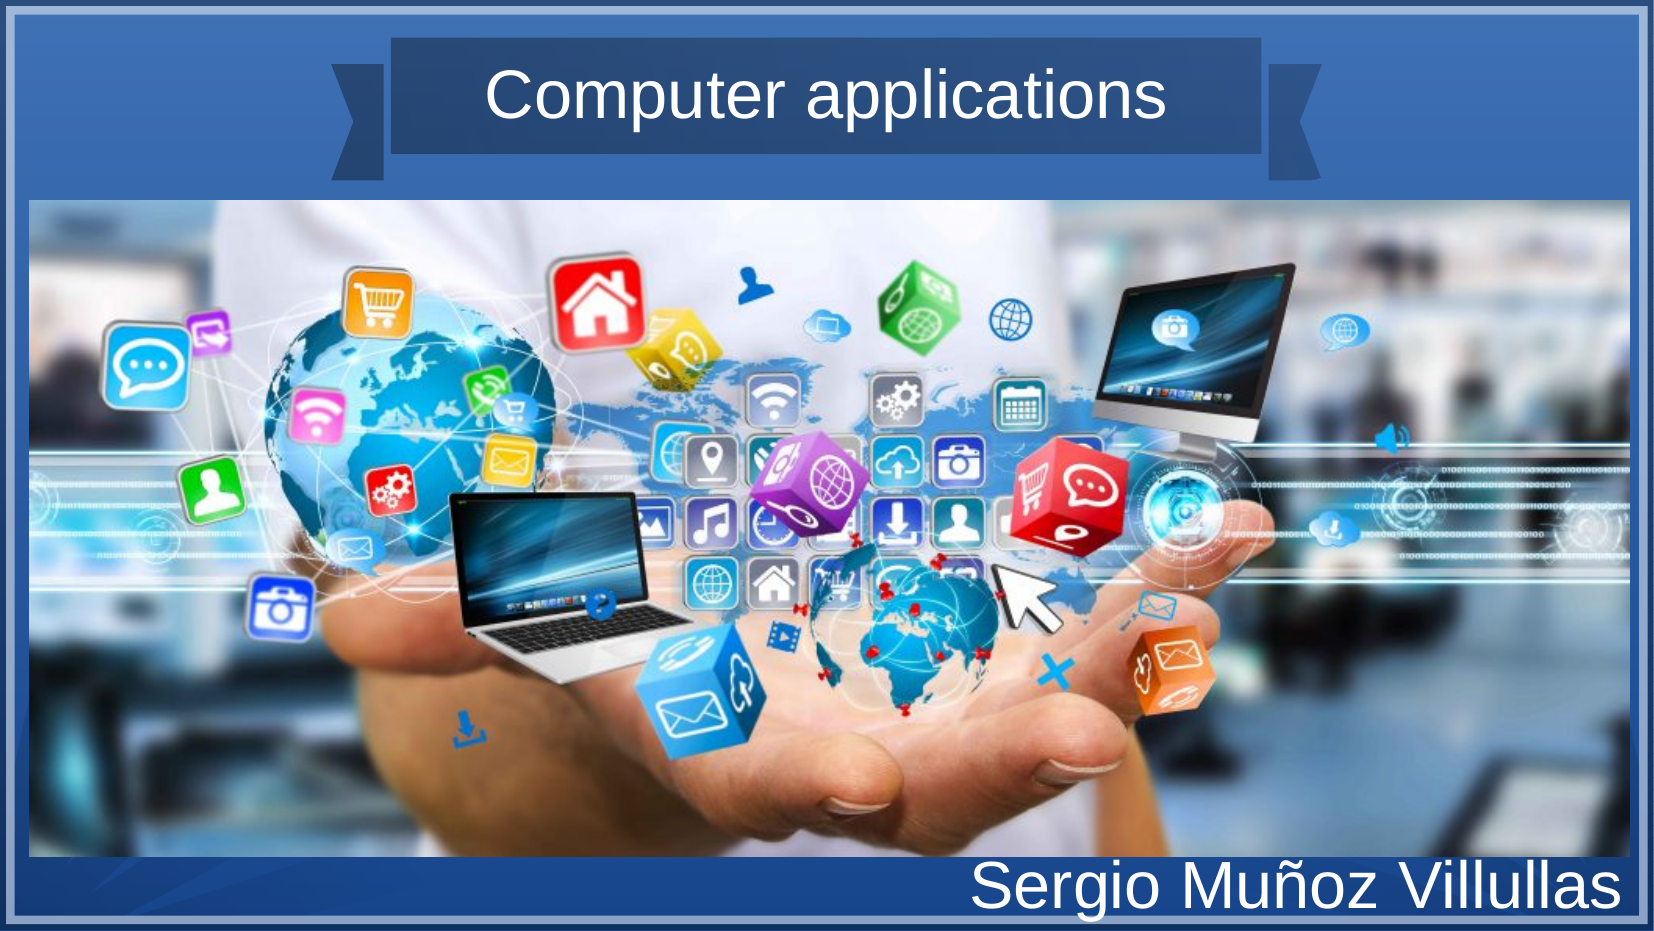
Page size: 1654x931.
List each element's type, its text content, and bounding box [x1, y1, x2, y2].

picture [29, 200, 1630, 857]
title Computer applications [389, 35, 1264, 154]
subtitle Sergio Muñoz Villullas [968, 857, 1625, 931]
